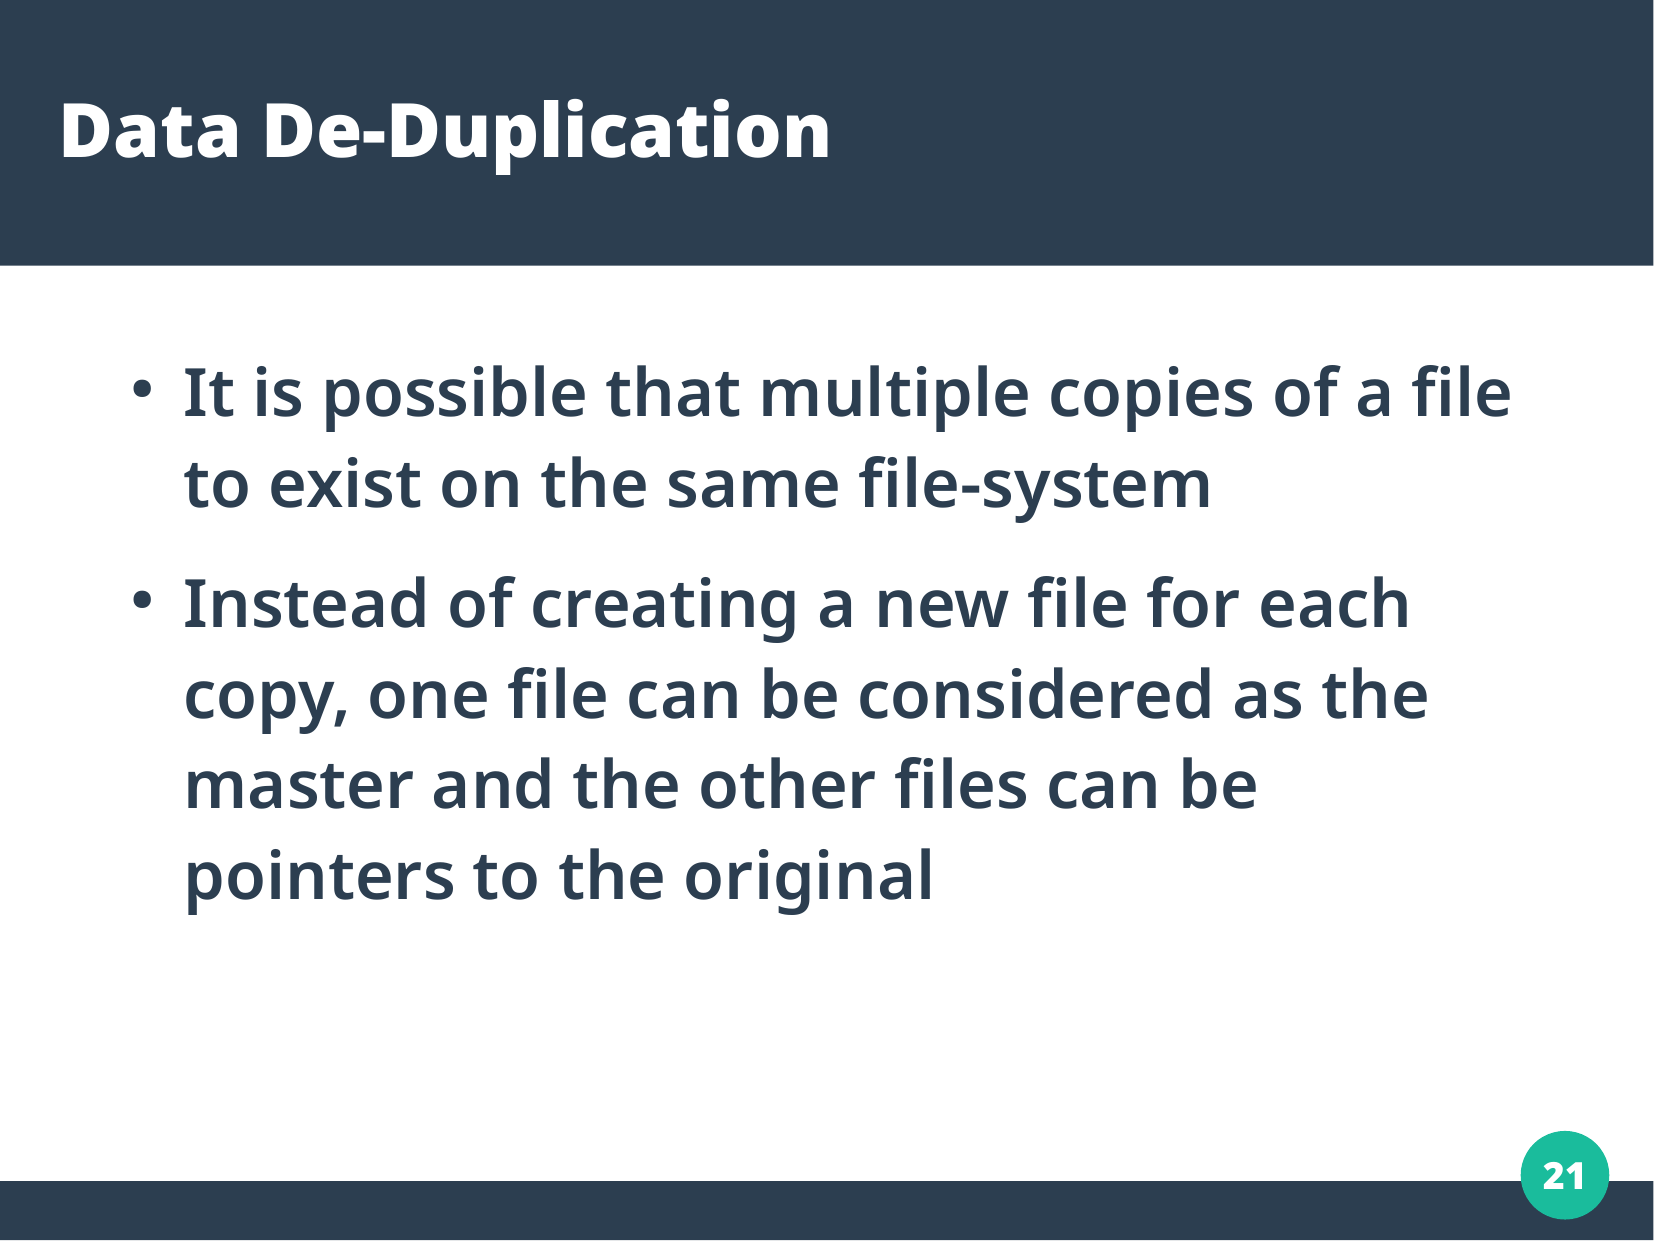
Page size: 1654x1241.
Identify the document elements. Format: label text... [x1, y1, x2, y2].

title Data De-Duplication [59, 49, 1595, 207]
list It is possible that multiple copies of a file to exist on the same file-system Instead of creating a new file for each copy, one file can be considered as the master and the other files can be pointers to the original [112, 345, 1531, 1065]
